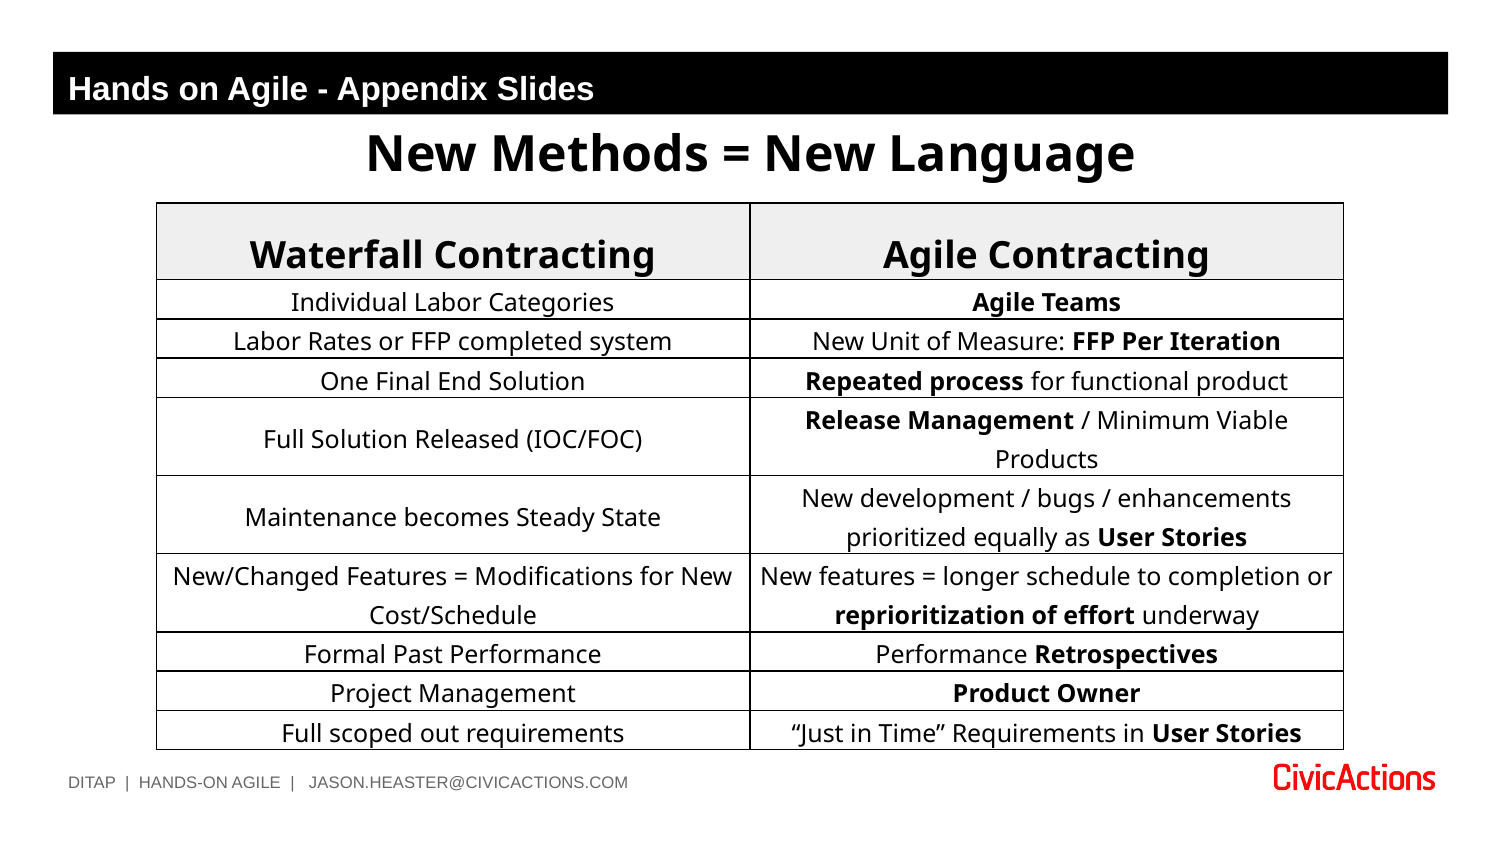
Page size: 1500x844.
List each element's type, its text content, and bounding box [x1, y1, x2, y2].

title Hands on Agile - Appendix Slides [53, 51, 1449, 111]
table_cell Repeated process for functional product [751, 359, 1343, 397]
table_cell Maintenance becomes Steady State [157, 476, 749, 553]
picture [1271, 758, 1438, 795]
table_header Waterfall Contracting [157, 204, 749, 279]
table_cell New Unit of Measure: FFP Per Iteration [751, 320, 1343, 357]
table_header Agile Contracting [751, 204, 1343, 279]
table_cell Labor Rates or FFP completed system [157, 320, 749, 357]
table_cell New/Changed Features = Modifications for New Cost/Schedule [157, 554, 749, 631]
table_cell New features = longer schedule to completion or reprioritization of effort underway [751, 554, 1343, 631]
table_cell Formal Past Performance [157, 633, 749, 670]
table_cell Project Management [157, 672, 749, 710]
table_cell New development / bugs / enhancements prioritized equally as User Stories [751, 476, 1343, 553]
table_cell Full scoped out requirements [157, 711, 749, 749]
table_cell One Final End Solution [157, 359, 749, 397]
table_cell Release Management / Minimum Viable Products [751, 398, 1343, 475]
table_cell Product Owner [751, 672, 1343, 710]
table_cell Full Solution Released (IOC/FOC) [157, 398, 749, 475]
list New Methods = New Language [53, 111, 1449, 204]
table_cell Performance Retrospectives [751, 633, 1343, 670]
table_cell Individual Labor Categories [157, 280, 749, 318]
table_cell Agile Teams [751, 280, 1343, 318]
table_cell “Just in Time” Requirements in User Stories [751, 711, 1343, 749]
